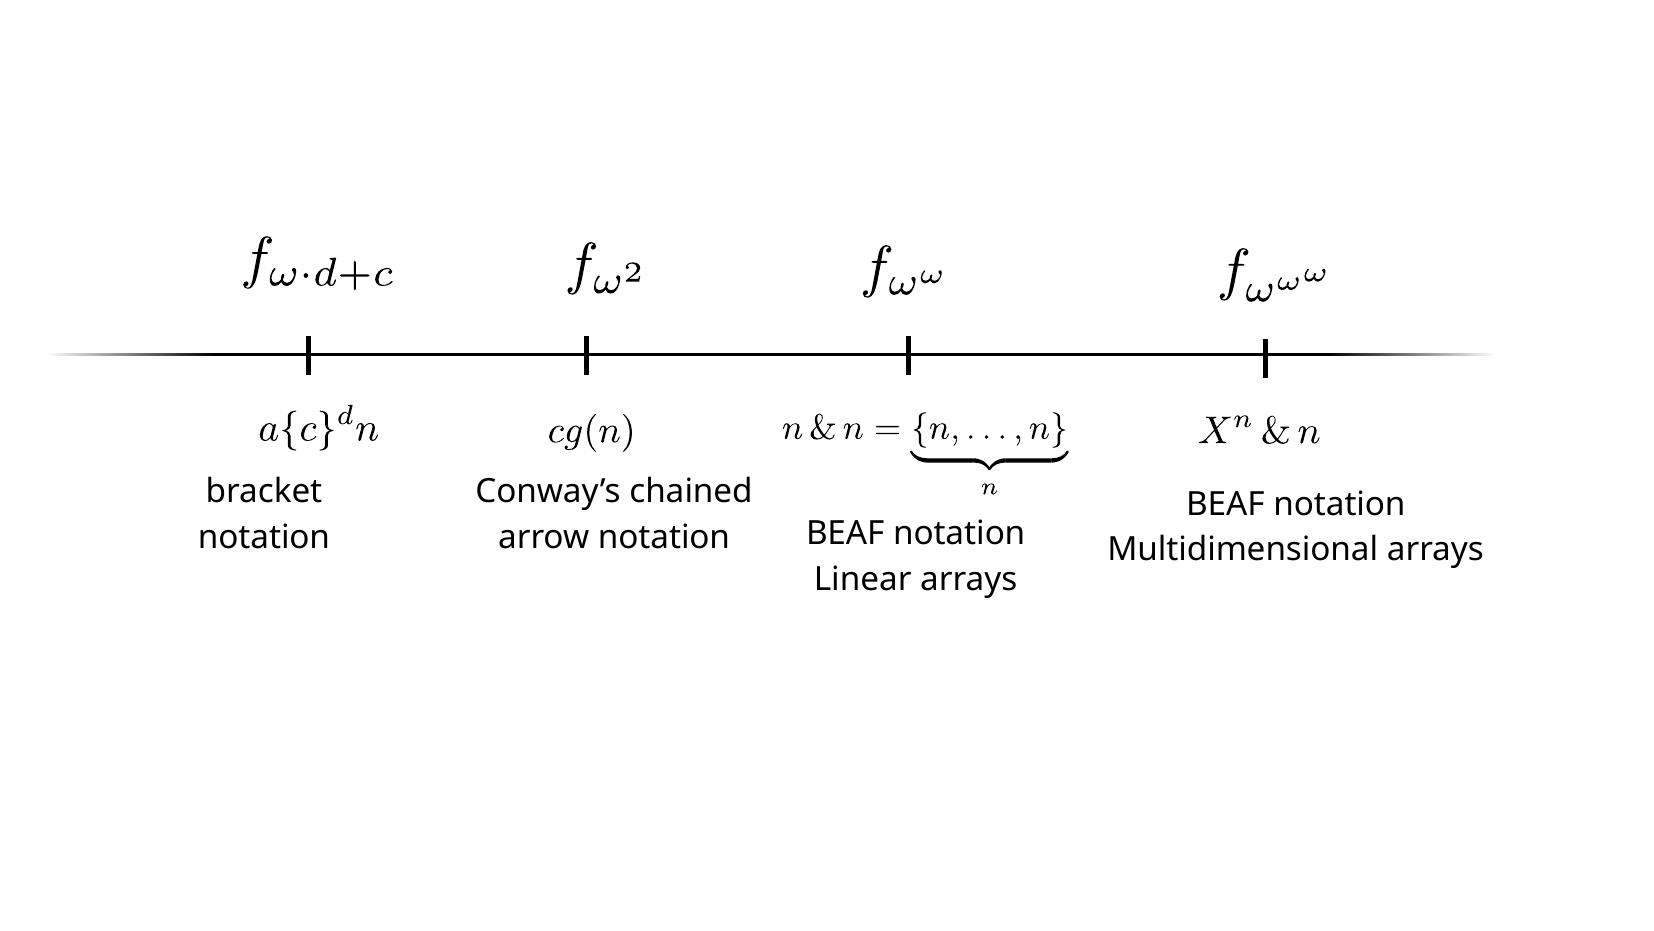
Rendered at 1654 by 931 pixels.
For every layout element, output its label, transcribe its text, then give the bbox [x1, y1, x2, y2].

text_box [567, 242, 641, 295]
text_box BEAF notation Multidimensional arrays [1092, 472, 1595, 573]
text_box bracket notation [183, 460, 443, 561]
text_box Conway’s chained arrow notation [460, 459, 963, 561]
text_box [0, 295, 214, 414]
text_box [243, 236, 393, 291]
text_box [782, 412, 1069, 495]
text_box [1198, 415, 1320, 444]
text_box [862, 245, 942, 298]
text_box [259, 404, 378, 451]
text_box [1328, 295, 1654, 414]
text_box BEAF notation Linear arrays [791, 501, 1294, 603]
text_box [1219, 248, 1326, 302]
text_box [549, 413, 632, 452]
